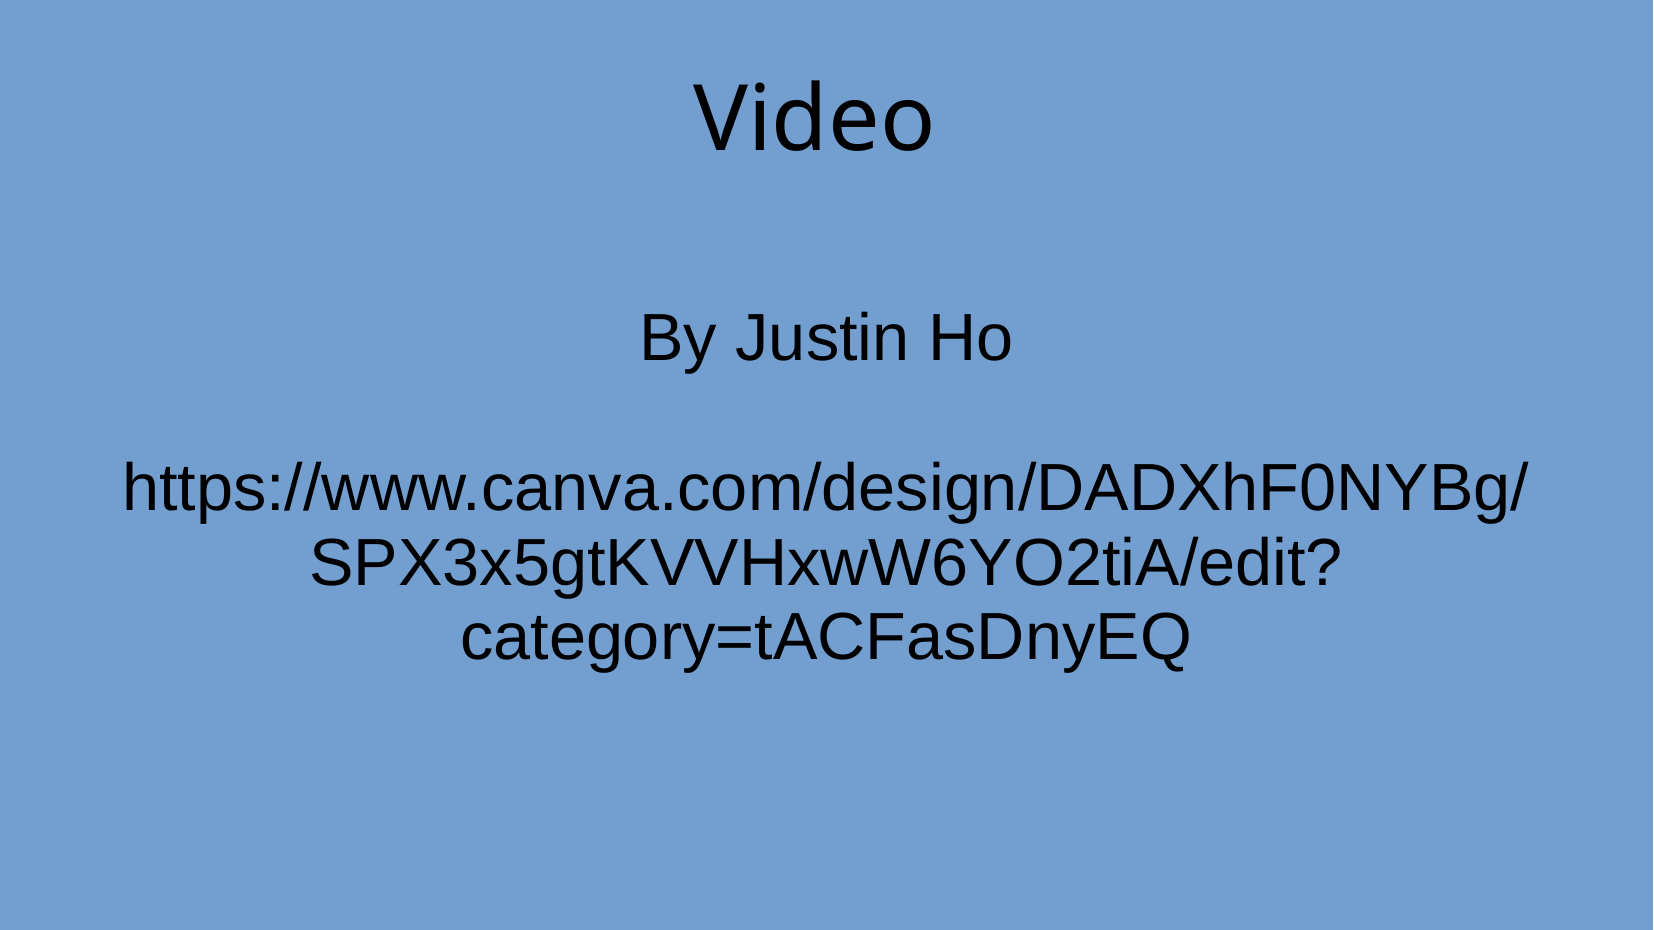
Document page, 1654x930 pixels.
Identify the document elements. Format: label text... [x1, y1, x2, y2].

subtitle By Justin Ho https://www.canva.com/design/DADXhF0NYBg/SPX3x5gtKVVHxwW6YO2tiA/edit?category=tACFasDnyEQ [82, 217, 1571, 757]
title Video [82, 37, 1571, 193]
